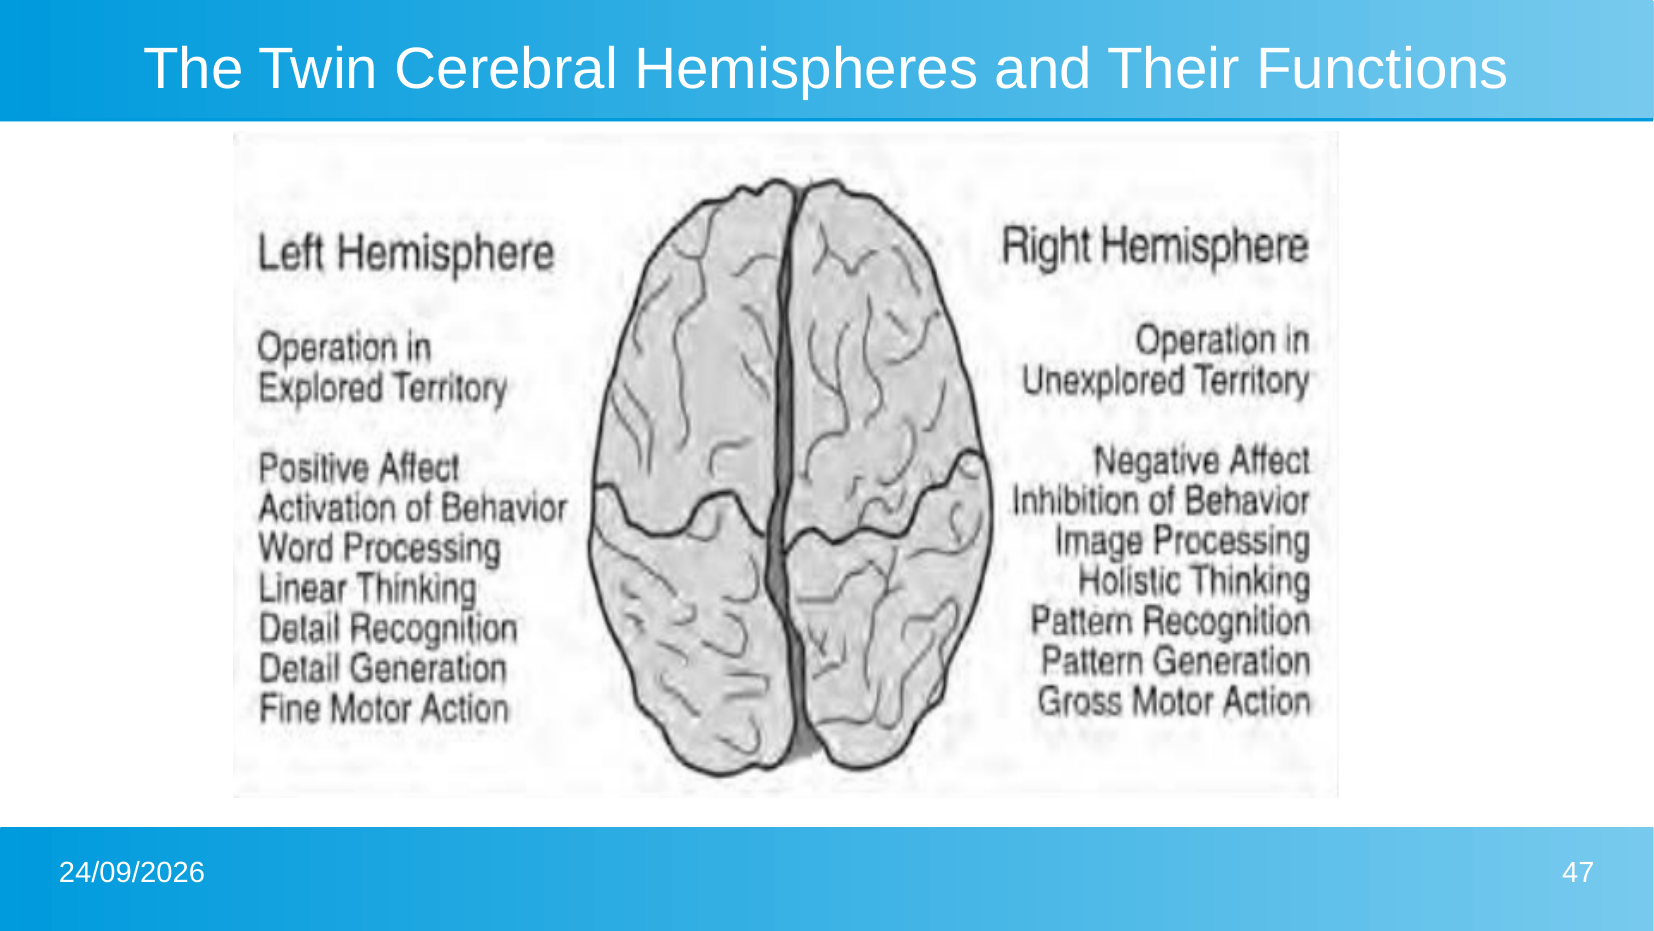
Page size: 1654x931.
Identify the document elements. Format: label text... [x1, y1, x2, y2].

picture [233, 131, 1339, 798]
title The Twin Cerebral Hemispheres and Their Functions [59, 29, 1595, 108]
